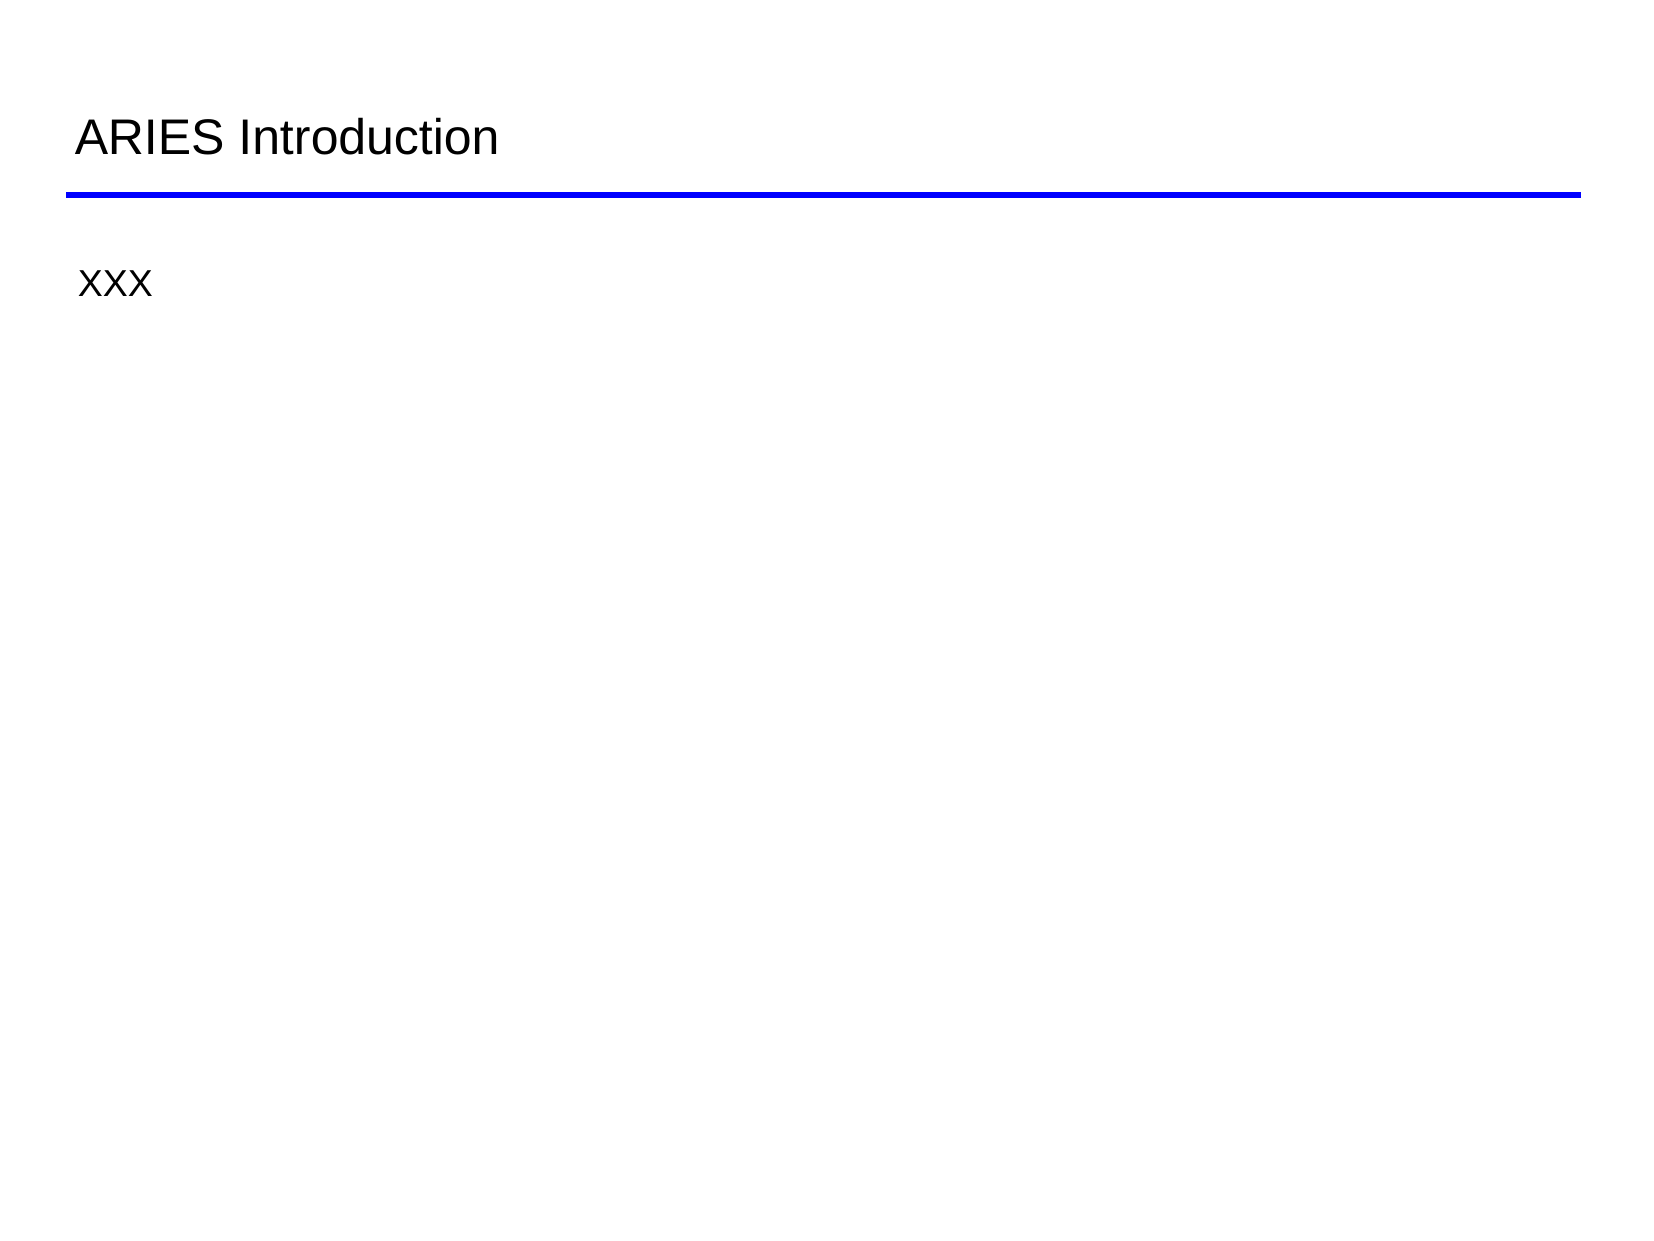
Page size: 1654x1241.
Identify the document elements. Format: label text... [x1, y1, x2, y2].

text_box ARIES Introduction [60, 101, 515, 173]
text_box XXX [63, 255, 168, 354]
